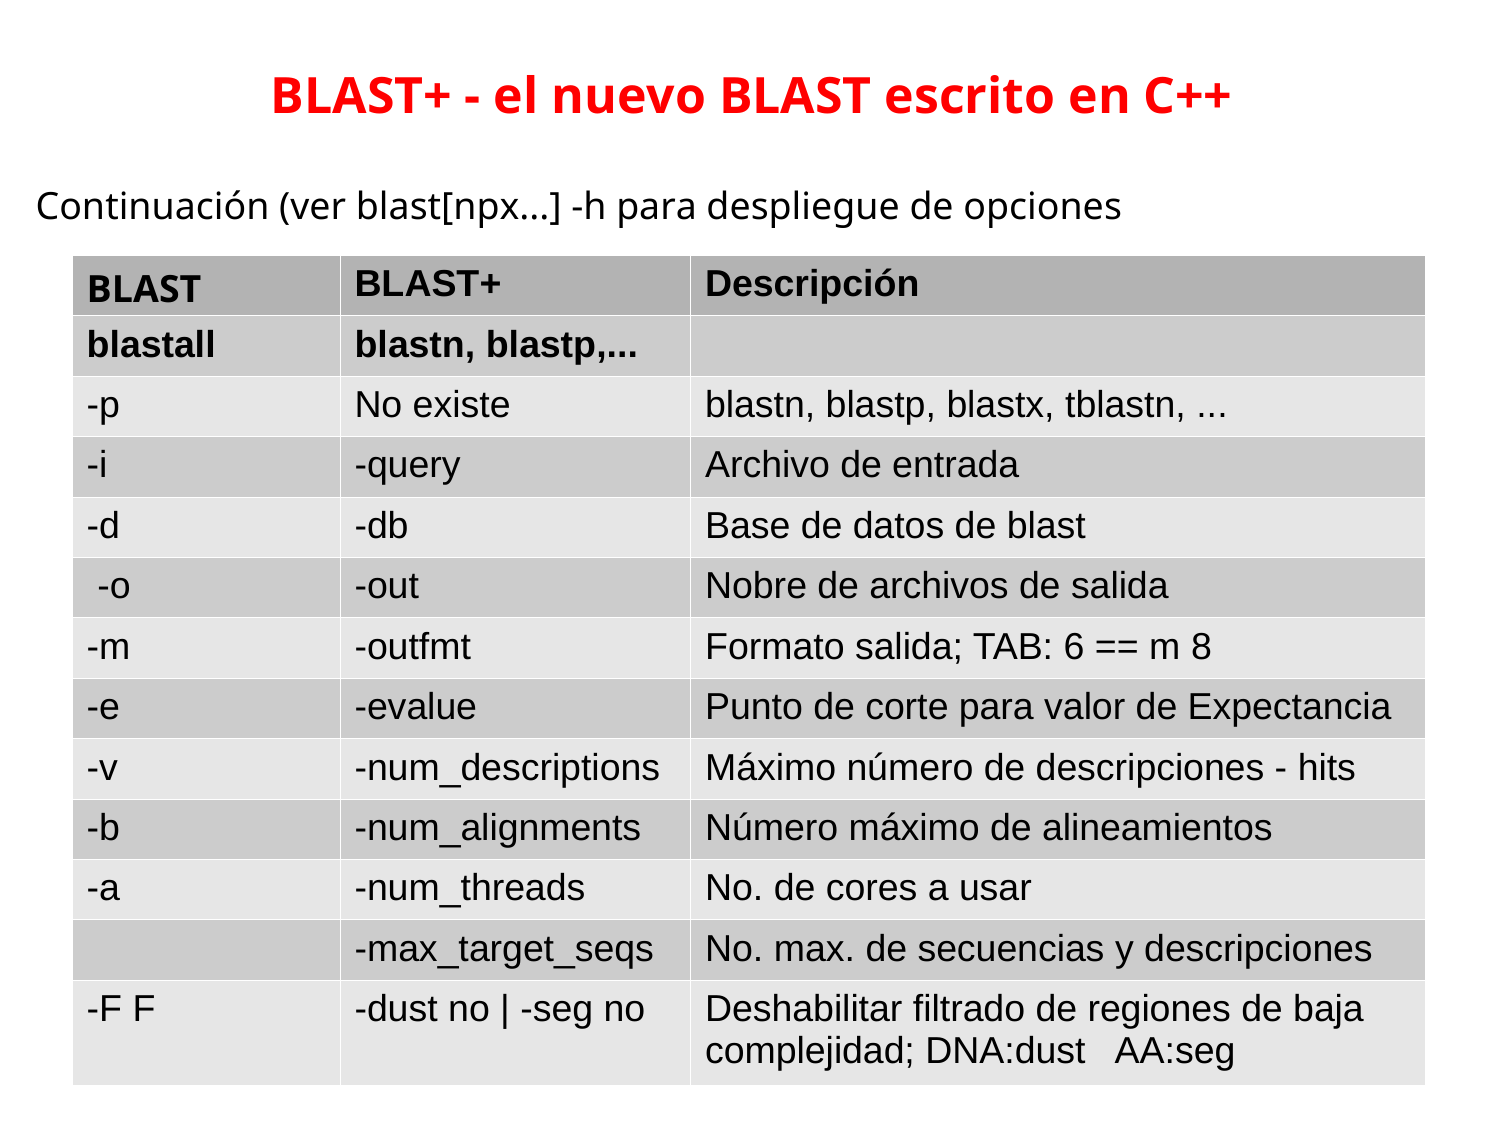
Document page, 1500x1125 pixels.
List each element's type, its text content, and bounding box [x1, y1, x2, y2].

table_cell No existe [341, 377, 690, 436]
table_cell -e [73, 679, 340, 738]
table_header BLAST+ [341, 256, 690, 315]
table_cell -b [73, 800, 340, 859]
table_cell -max_target_seqs [341, 920, 690, 980]
table_cell -v [73, 739, 340, 799]
table_cell -num_alignments [341, 800, 690, 859]
table_cell Formato salida; TAB: 6 == m 8 [691, 618, 1425, 678]
table_cell blastn, blastp,... [341, 316, 690, 376]
table_cell -o [73, 558, 340, 617]
table_cell -dust no | -seg no [341, 981, 690, 1085]
table_cell Base de datos de blast [691, 498, 1425, 557]
table_cell blastn, blastp, blastx, tblastn, ... [691, 377, 1425, 436]
table_cell -num_threads [341, 860, 690, 919]
table_cell -m [73, 618, 340, 678]
table_header BLAST [73, 256, 340, 315]
table_header Descripción [691, 256, 1425, 315]
text_box Continuación (ver blast[npx...] -h para despliegue de opciones [20, 151, 1446, 235]
table_cell [691, 316, 1425, 376]
table_cell [73, 920, 340, 980]
table_cell -outfmt [341, 618, 690, 678]
table_cell blastall [73, 316, 340, 376]
table_cell Máximo número de descripciones - hits [691, 739, 1425, 799]
table_cell -F F [73, 981, 340, 1085]
table_cell -db [341, 498, 690, 557]
table_cell Número máximo de alineamientos [691, 800, 1425, 859]
table_cell -i [73, 437, 340, 497]
table_cell Deshabilitar filtrado de regiones de baja complejidad; DNA:dust AA:seg [691, 981, 1425, 1085]
table_cell -num_descriptions [341, 739, 690, 799]
table_cell -evalue [341, 679, 690, 738]
table_cell No. de cores a usar [691, 860, 1425, 919]
table_cell Archivo de entrada [691, 437, 1425, 497]
table_cell Punto de corte para valor de Expectancia [691, 679, 1425, 738]
table_cell No. max. de secuencias y descripciones [691, 920, 1425, 980]
table_cell -query [341, 437, 690, 497]
table_cell -p [73, 377, 340, 436]
table_cell -a [73, 860, 340, 919]
table_cell -out [341, 558, 690, 617]
table_cell -d [73, 498, 340, 557]
table_cell Nobre de archivos de salida [691, 558, 1425, 617]
title BLAST+ - el nuevo BLAST escrito en C++ [76, 0, 1427, 151]
